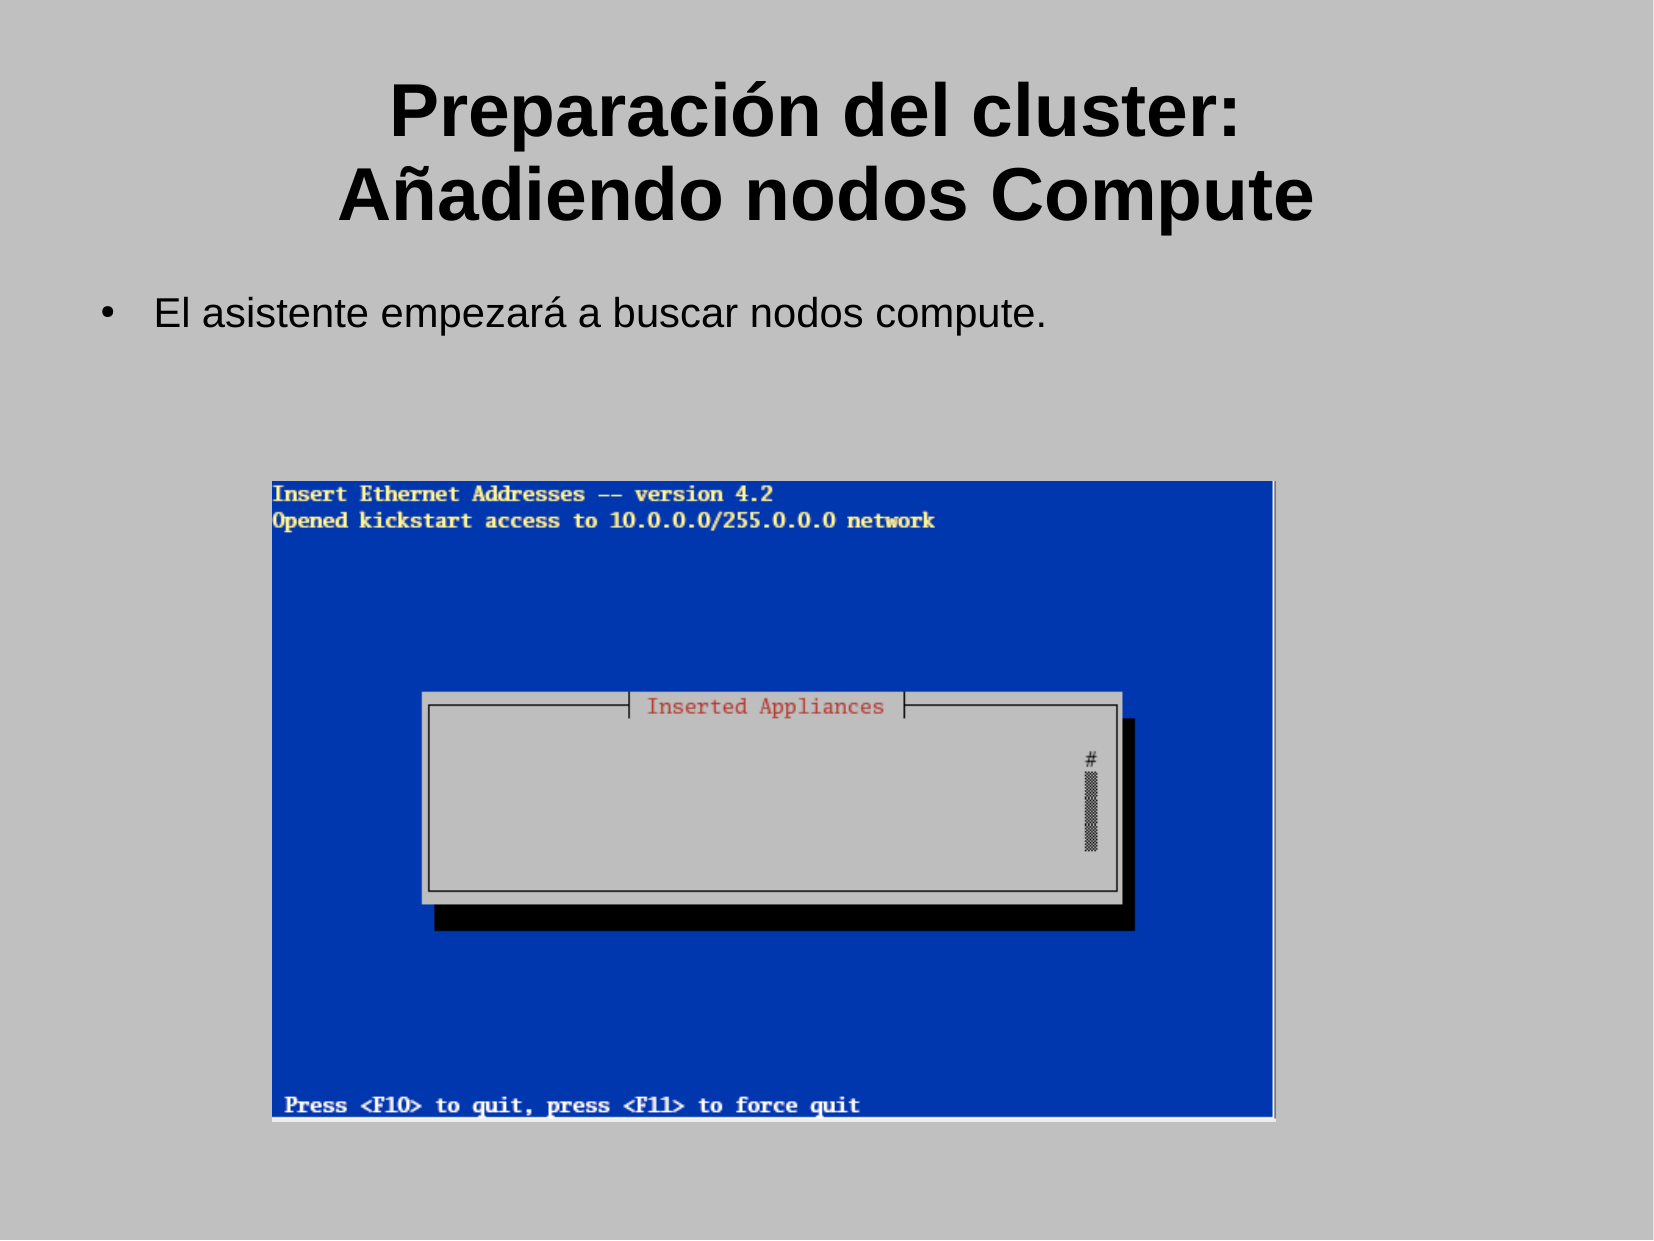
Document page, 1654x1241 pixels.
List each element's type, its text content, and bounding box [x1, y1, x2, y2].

picture [272, 481, 1276, 1123]
title Preparación del cluster: Añadiendo nodos Compute [82, 49, 1571, 257]
list El asistente empezará a buscar nodos compute. [82, 290, 1571, 1010]
